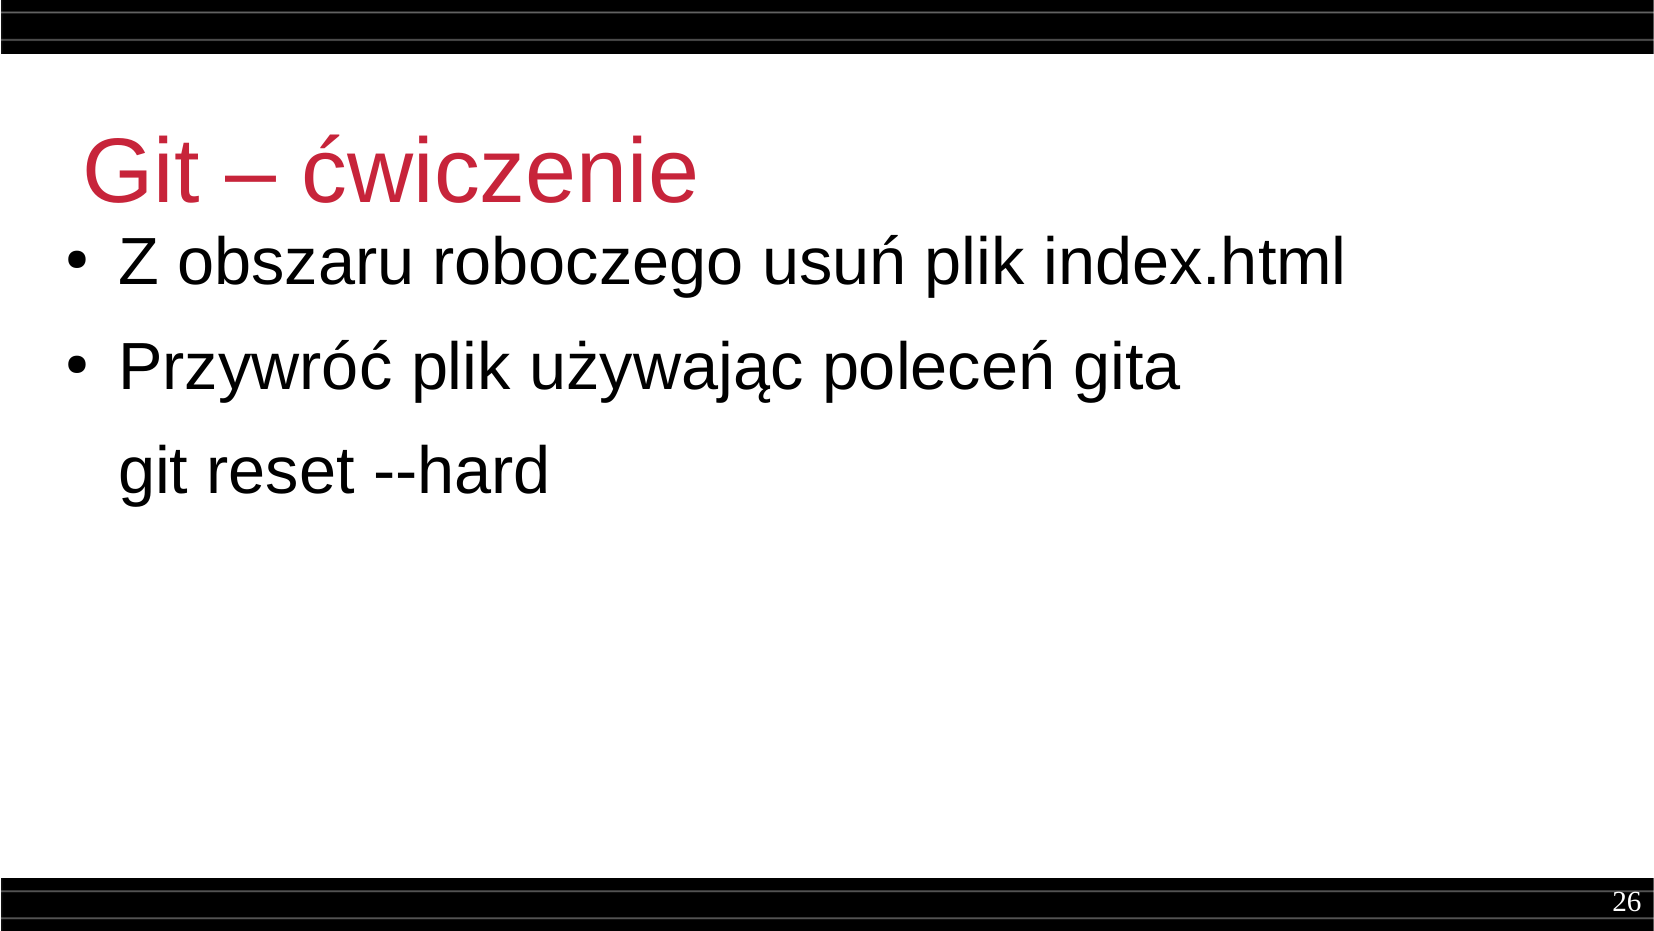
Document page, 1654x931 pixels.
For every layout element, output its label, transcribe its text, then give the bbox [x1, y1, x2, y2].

list Z obszaru roboczego usuń plik index.html Przywróć plik używając poleceń gita git reset --hard [47, 224, 1536, 804]
picture [1, 878, 1654, 931]
picture [1, 0, 1654, 54]
title Git – ćwiczenie [82, 92, 1571, 249]
